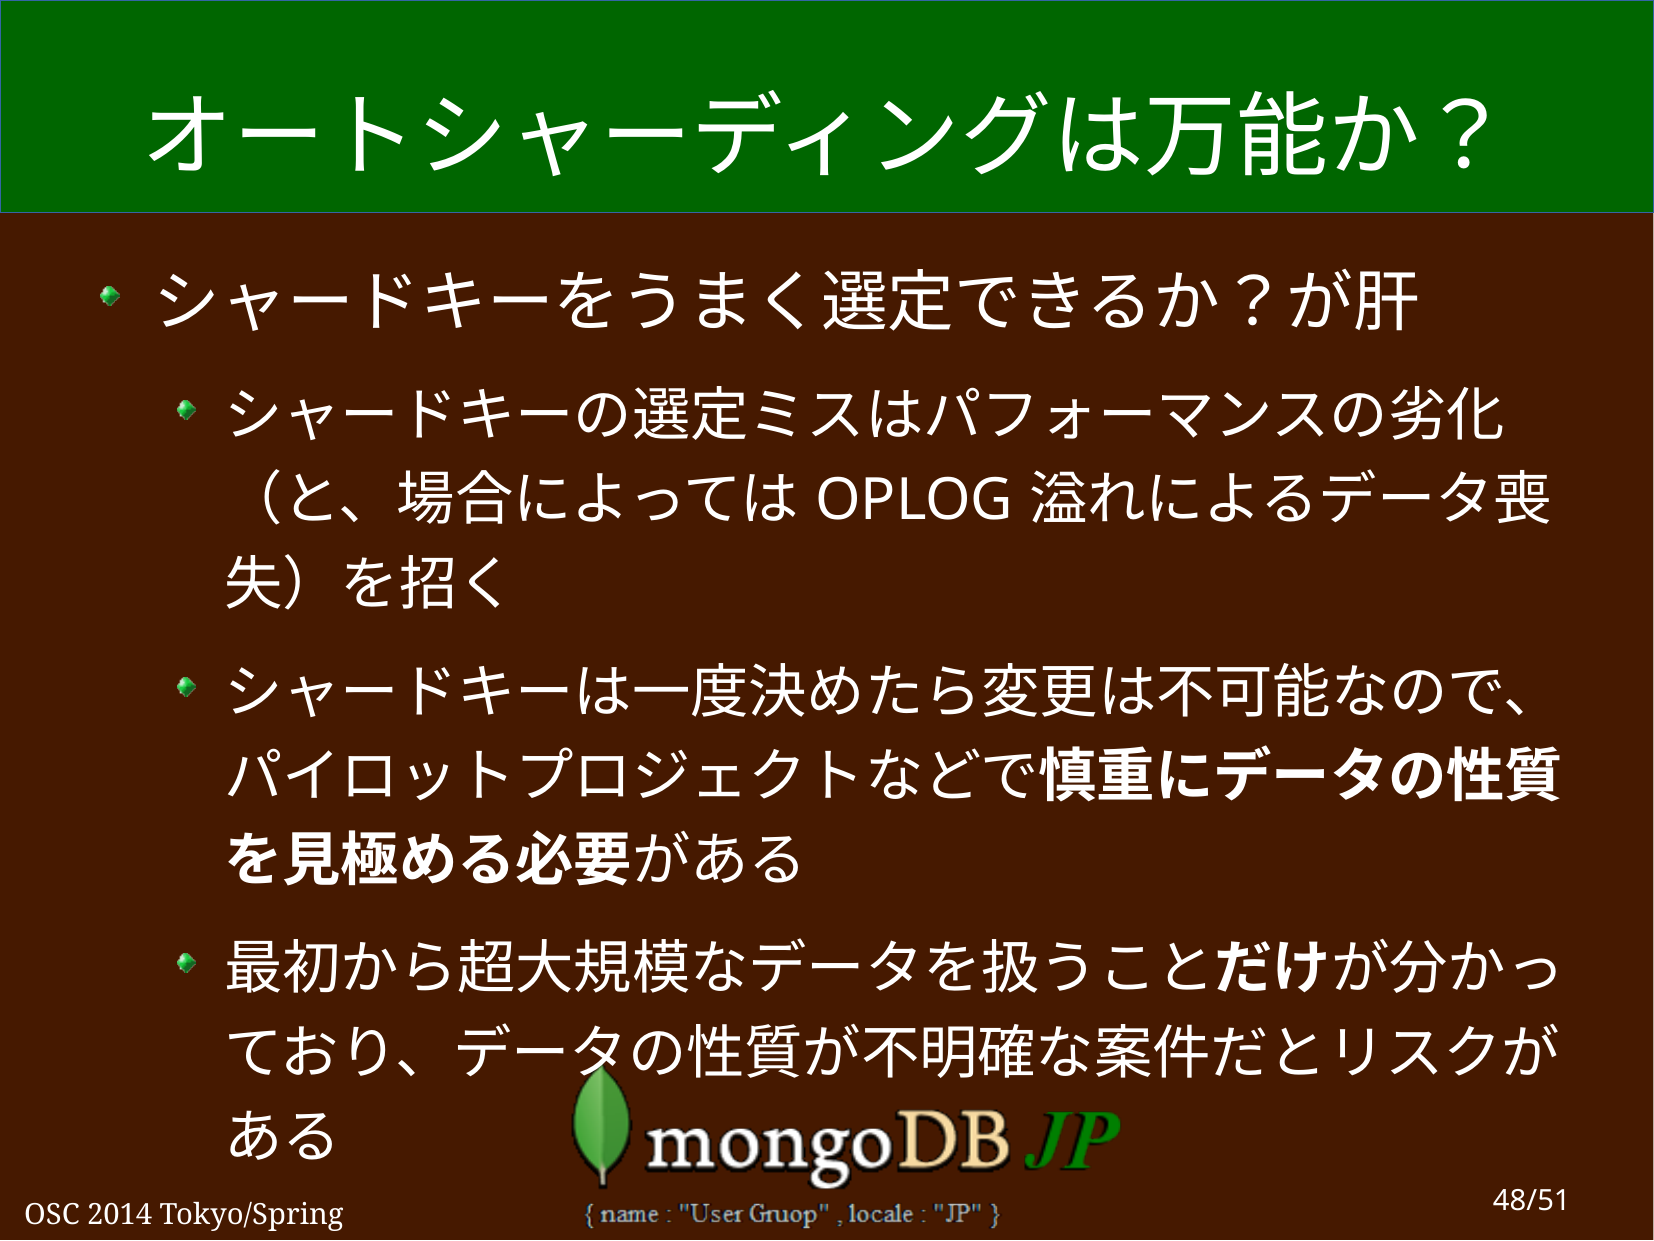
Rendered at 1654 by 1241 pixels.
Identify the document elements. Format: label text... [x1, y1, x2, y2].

picture [638, 1058, 650, 1065]
picture [1009, 1065, 1017, 1071]
picture [759, 1061, 788, 1065]
picture [177, 968, 196, 973]
picture [1058, 1063, 1071, 1072]
list シャードキーをうまく選定できるか？が肝 シャードキーの選定ミスはパフォーマンスの劣化（と、場合によってはOPLOG溢れによるデータ喪失）を招く シャードキーは一度決めたら変更は不可能なので、パイロットプロジェクトなどで慎重にデータの性質を見極める必要がある 最初から超大規模なデータを扱うことだけが分かっており、データの性質が不明確な案件だとリスクがある [82, 247, 1571, 968]
picture [1129, 1063, 1140, 1070]
title オートシャーディングは万能か？ [82, 49, 1571, 207]
picture [988, 1058, 995, 1067]
picture [566, 1058, 1140, 1241]
